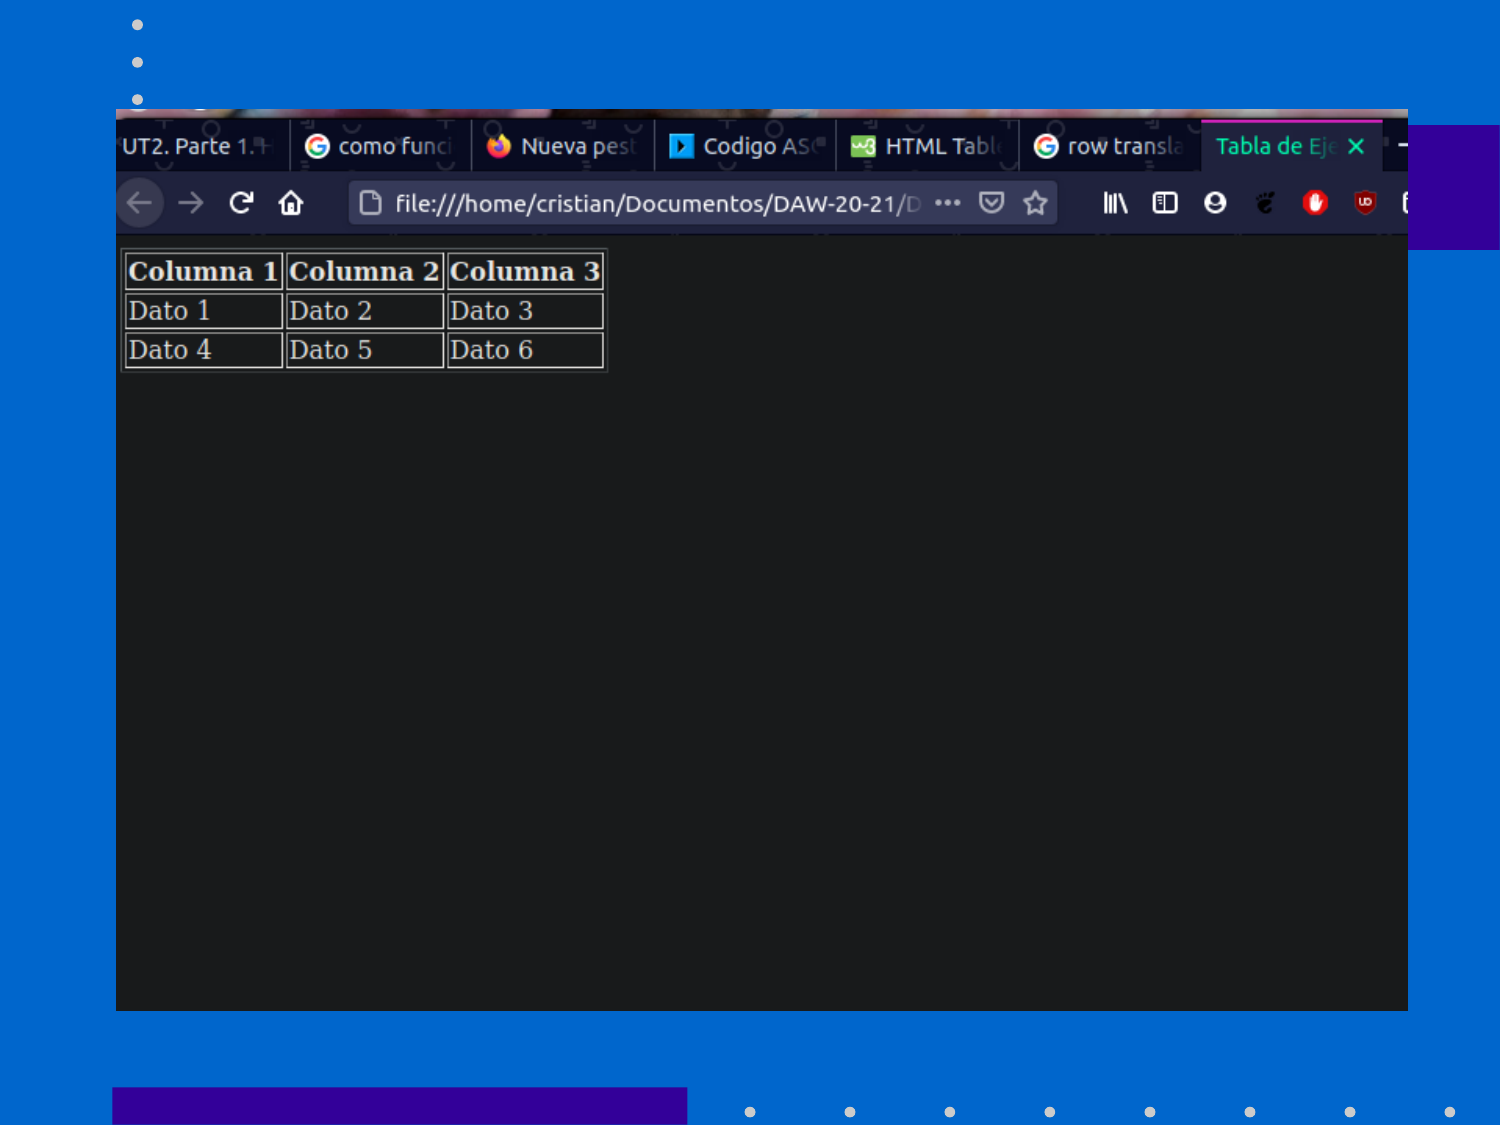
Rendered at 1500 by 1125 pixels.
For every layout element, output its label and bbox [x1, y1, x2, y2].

picture [116, 109, 1408, 1011]
